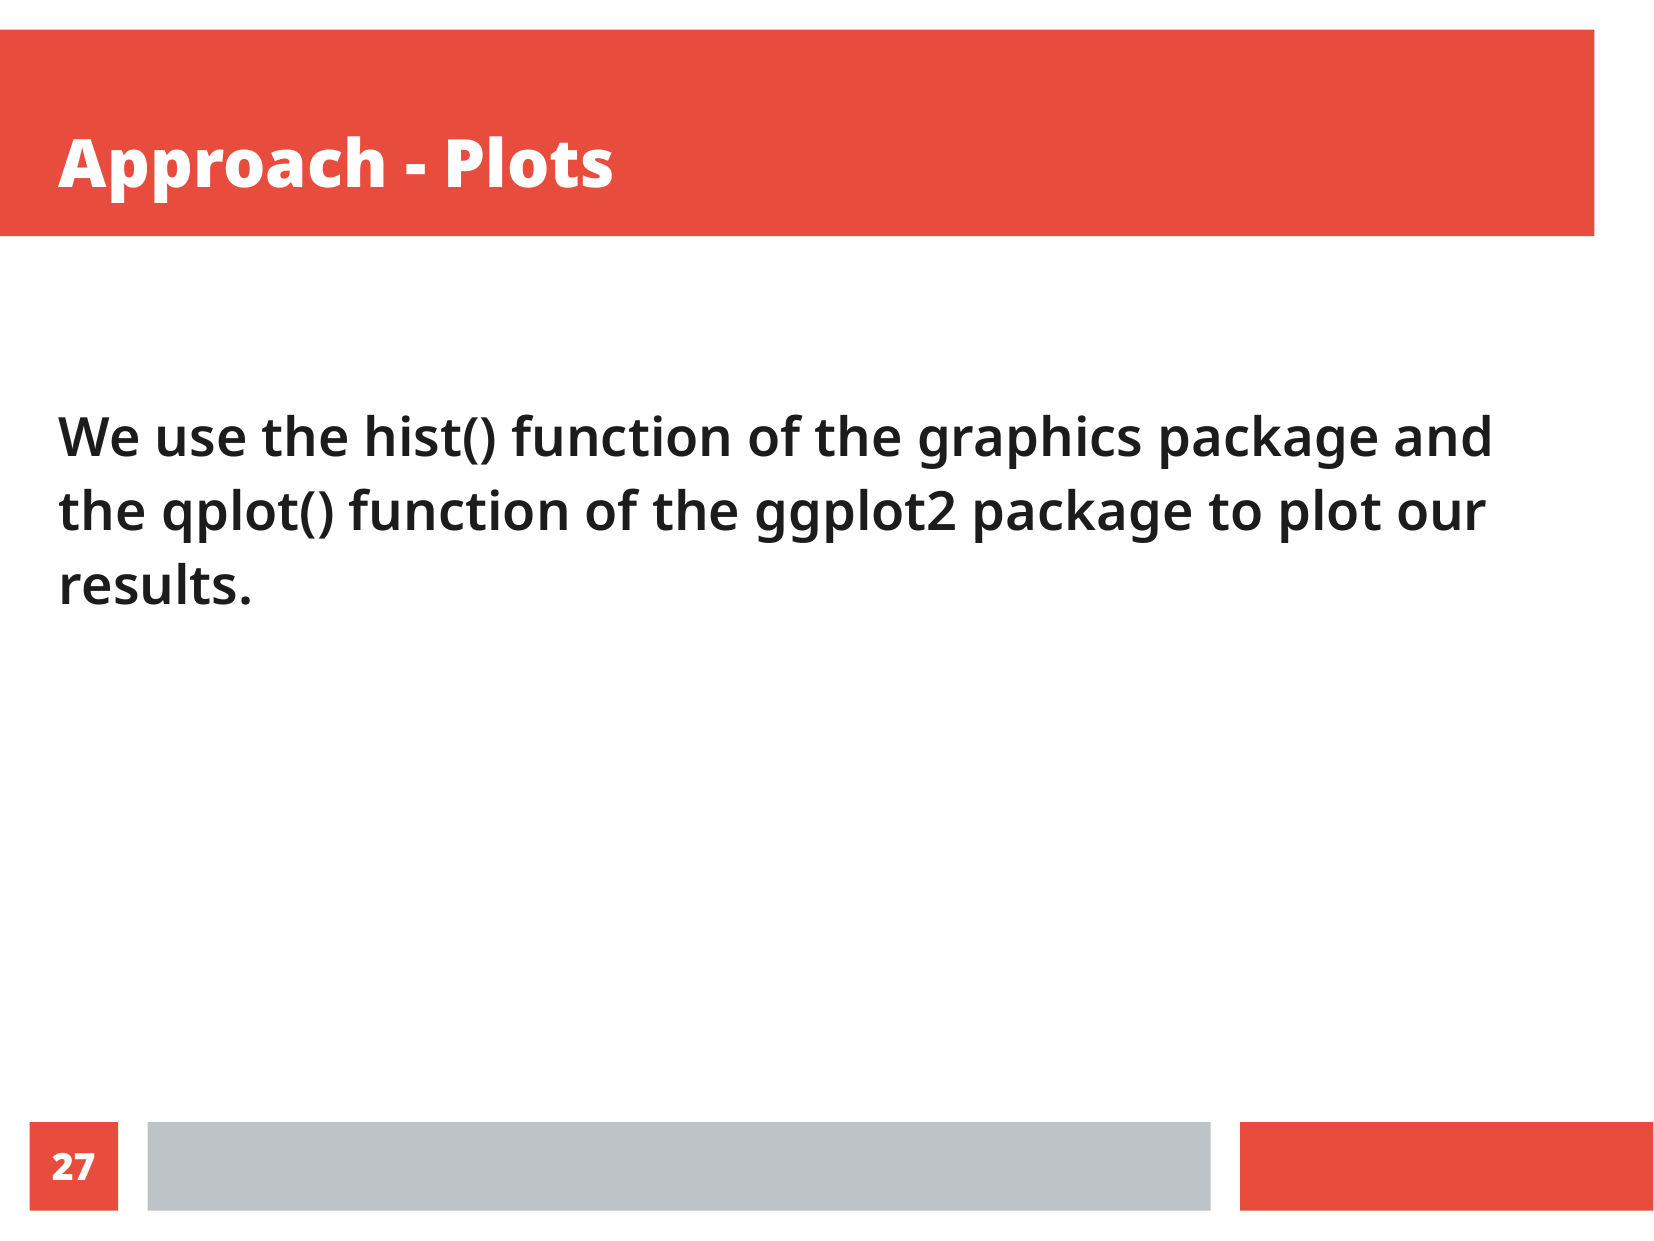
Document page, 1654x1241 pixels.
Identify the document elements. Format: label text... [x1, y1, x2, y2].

title Approach - Plots [59, 59, 1595, 207]
list We use the hist() function of the graphics package and the qplot() function of the ggplot2 package to plot our results. [59, 324, 1565, 1093]
